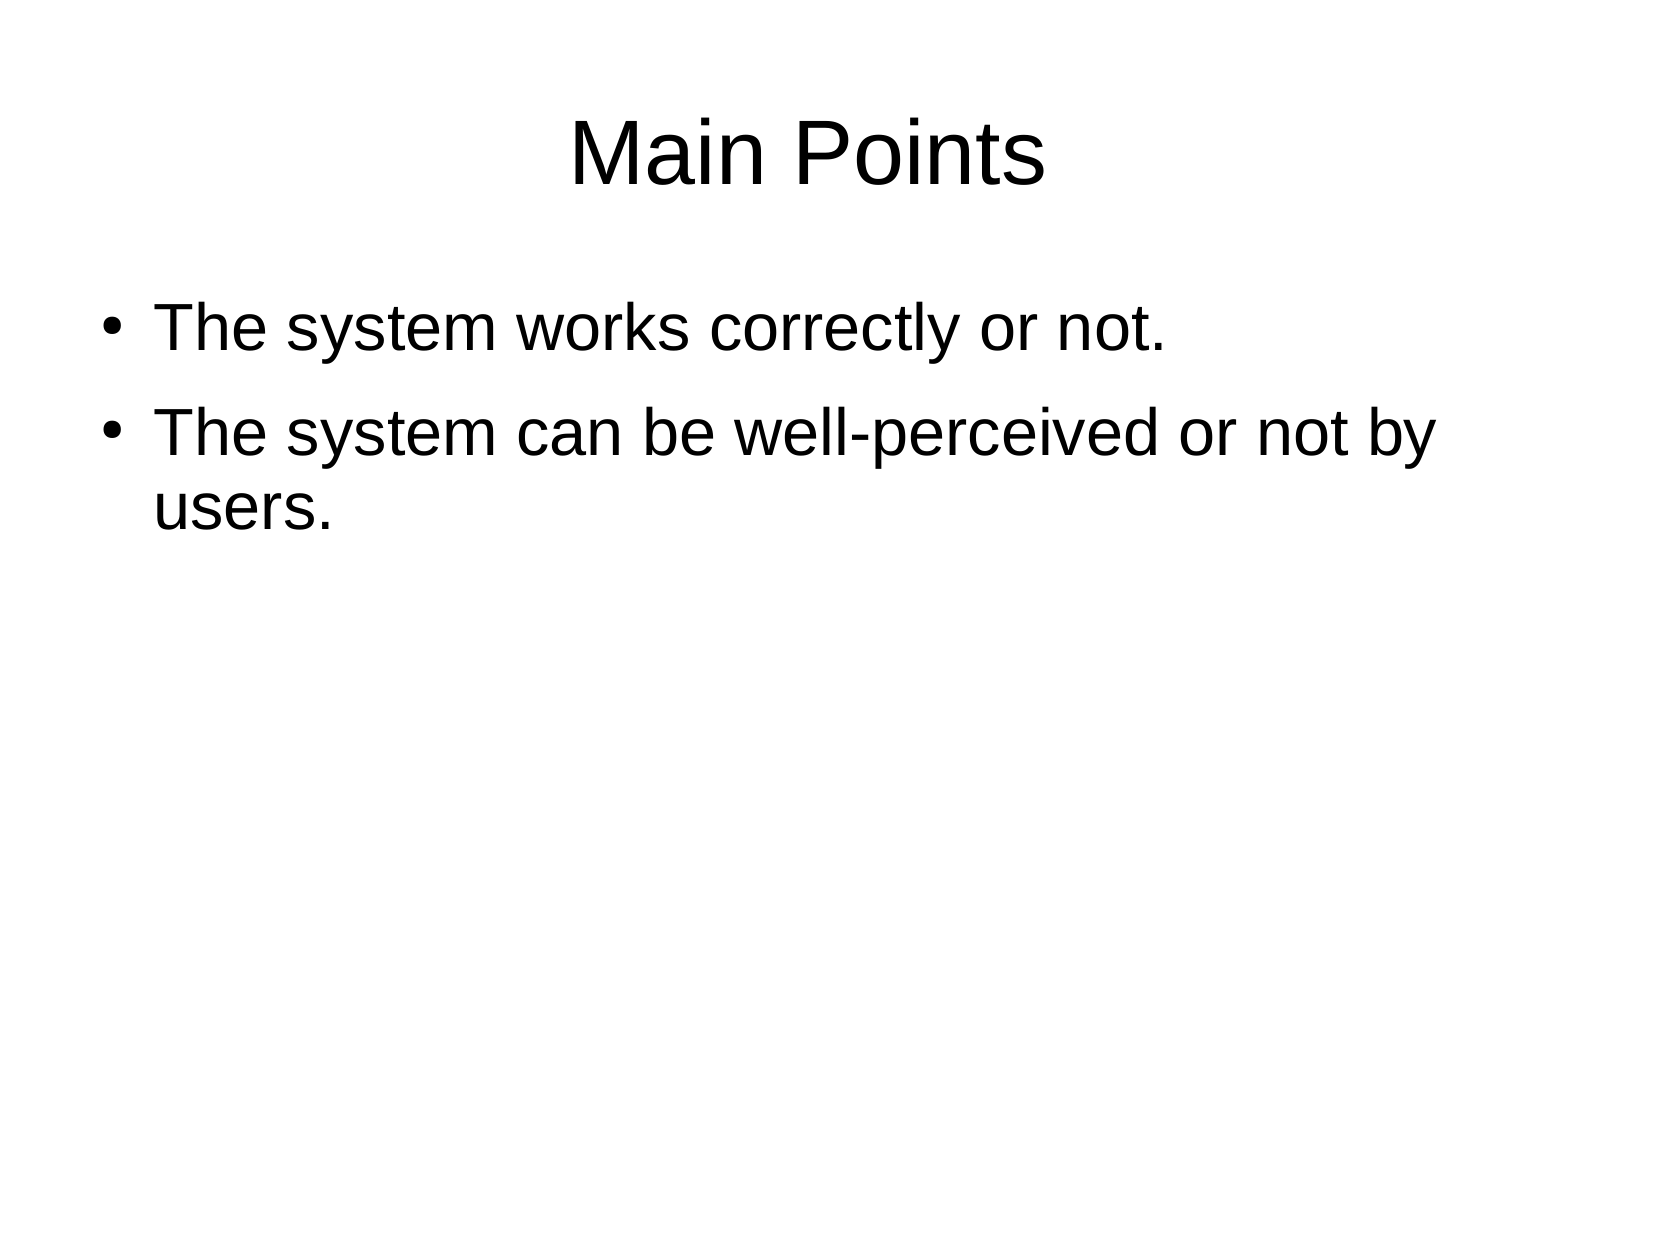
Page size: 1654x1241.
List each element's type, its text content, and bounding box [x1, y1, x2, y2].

title Main Points [82, 56, 1571, 250]
list The system works correctly or not. The system can be well-perceived or not by users. [82, 290, 1571, 1109]
